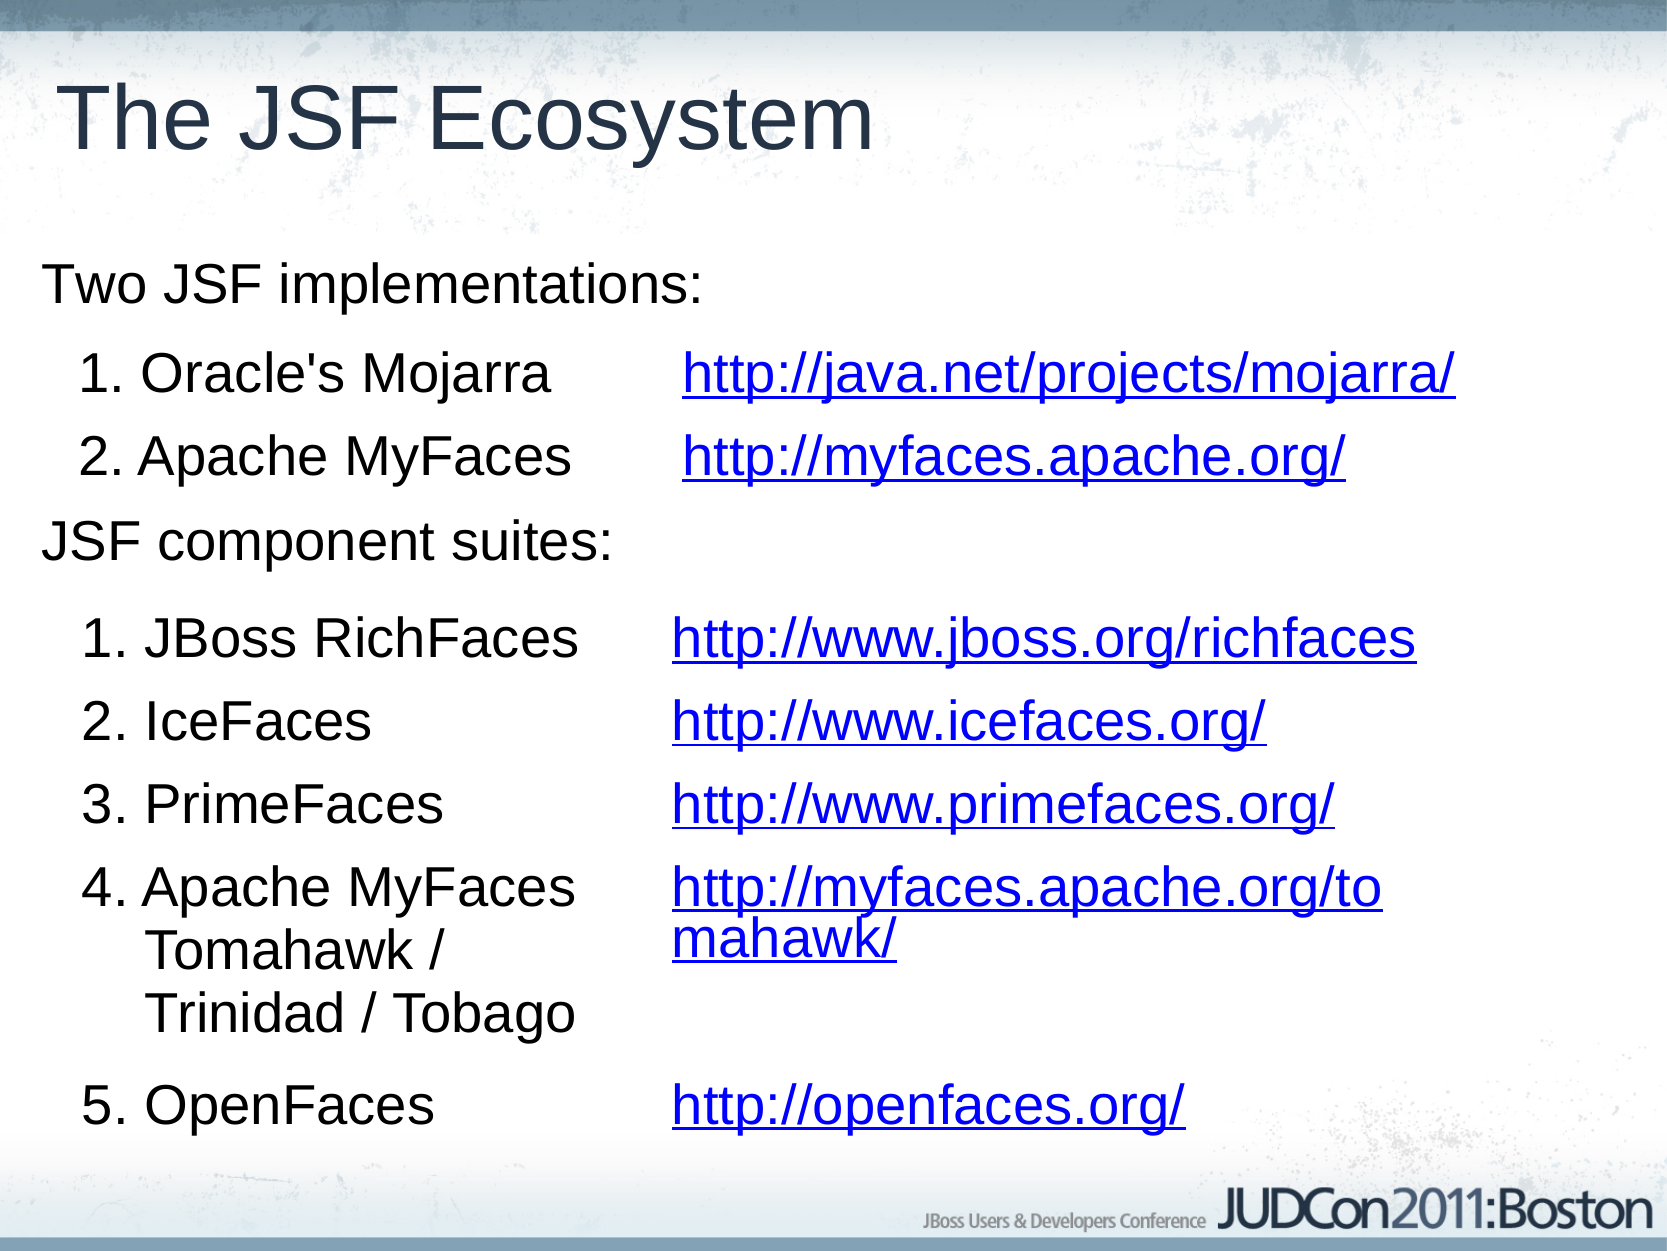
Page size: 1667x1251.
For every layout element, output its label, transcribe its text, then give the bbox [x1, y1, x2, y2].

picture [0, 0, 1667, 1251]
table_cell http://myfaces.apache.org/tomahawk/ [657, 848, 1433, 1065]
table_cell http://myfaces.apache.org/ [667, 417, 1605, 500]
table_cell 4. Apache MyFaces Tomahawk / Trinidad / Tobago [67, 848, 657, 1065]
list Two JSF implementations: JSF component suites: [41, 252, 1629, 1155]
table_cell 2. Apache MyFaces [63, 417, 667, 500]
table_cell 2. IceFaces [67, 682, 657, 765]
table_header 1. Oracle's Mojarra [63, 334, 667, 417]
table_cell http://www.primefaces.org/ [657, 765, 1433, 848]
table_cell 3. PrimeFaces [67, 765, 657, 848]
table_header 1. JBoss RichFaces [67, 599, 657, 682]
table_cell http://www.icefaces.org/ [657, 682, 1433, 765]
table_cell 5. OpenFaces [67, 1065, 657, 1148]
table_cell http://openfaces.org/ [657, 1065, 1433, 1148]
title The JSF Ecosystem [40, 50, 1627, 216]
table_header http://java.net/projects/mojarra/ [667, 334, 1605, 417]
table_header http://www.jboss.org/richfaces [657, 599, 1433, 682]
